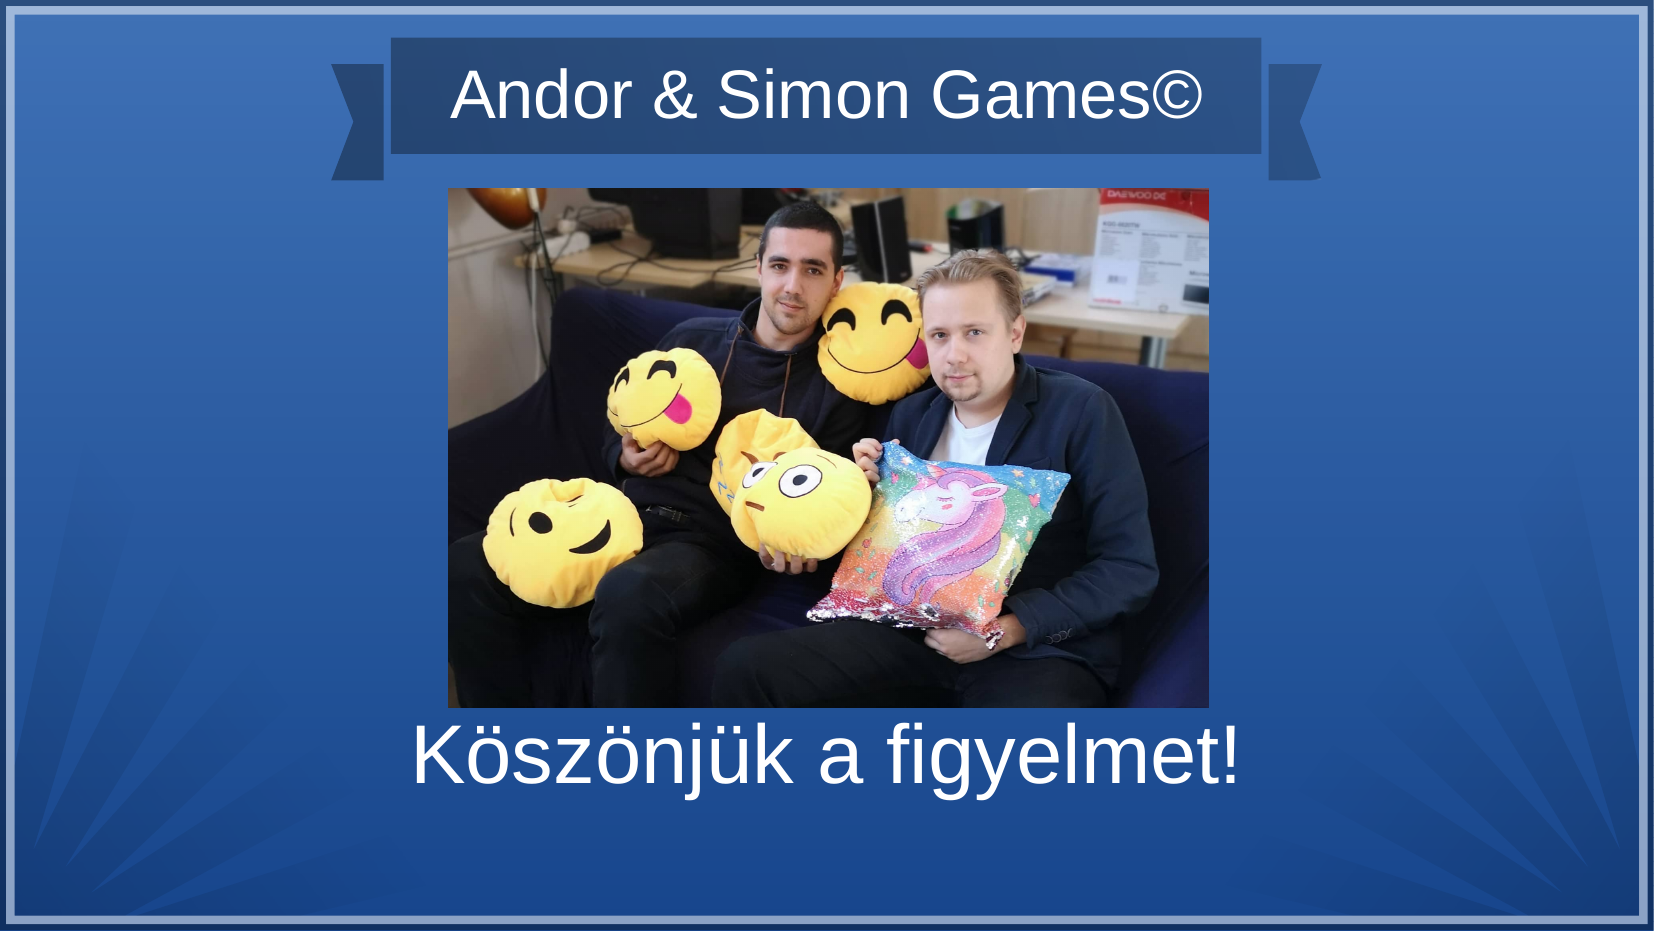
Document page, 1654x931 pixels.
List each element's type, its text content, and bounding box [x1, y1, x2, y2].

list Köszönjük a figyelmet! [47, 708, 1536, 875]
picture [448, 188, 1209, 708]
title Andor & Simon Games© [389, 35, 1264, 154]
